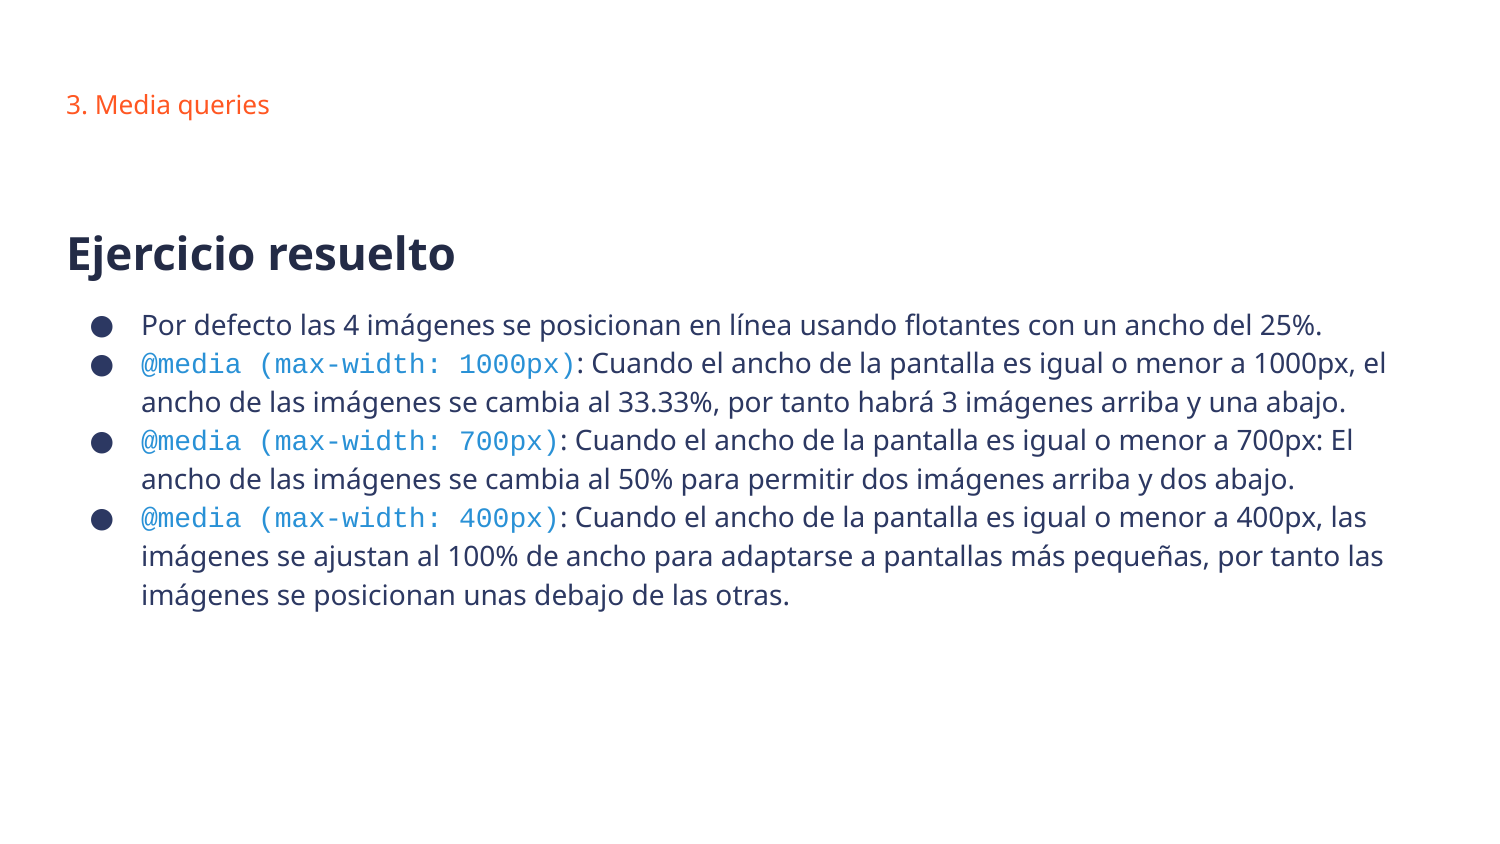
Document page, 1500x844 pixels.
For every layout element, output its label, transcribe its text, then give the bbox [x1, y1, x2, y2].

list Ejercicio resuelto Por defecto las 4 imágenes se posicionan en línea usando flotantes con un ancho del 25%. @media (max-width: 1000px): Cuando el ancho de la pantalla es igual o menor a 1000px, el ancho de las imágenes se cambia al 33.33%, por tanto habrá 3 imágenes arriba y una abajo. @media (max-width: 700px): Cuando el ancho de la pantalla es igual o menor a 700px: El ancho de las imágenes se cambia al 50% para permitir dos imágenes arriba y dos abajo. @media (max-width: 400px): Cuando el ancho de la pantalla es igual o menor a 400px, las imágenes se ajustan al 100% de ancho para adaptarse a pantallas más pequeñas, por tanto las imágenes se posicionan unas debajo de las otras. [51, 189, 1449, 750]
title 3. Media queries [51, 72, 1449, 167]
